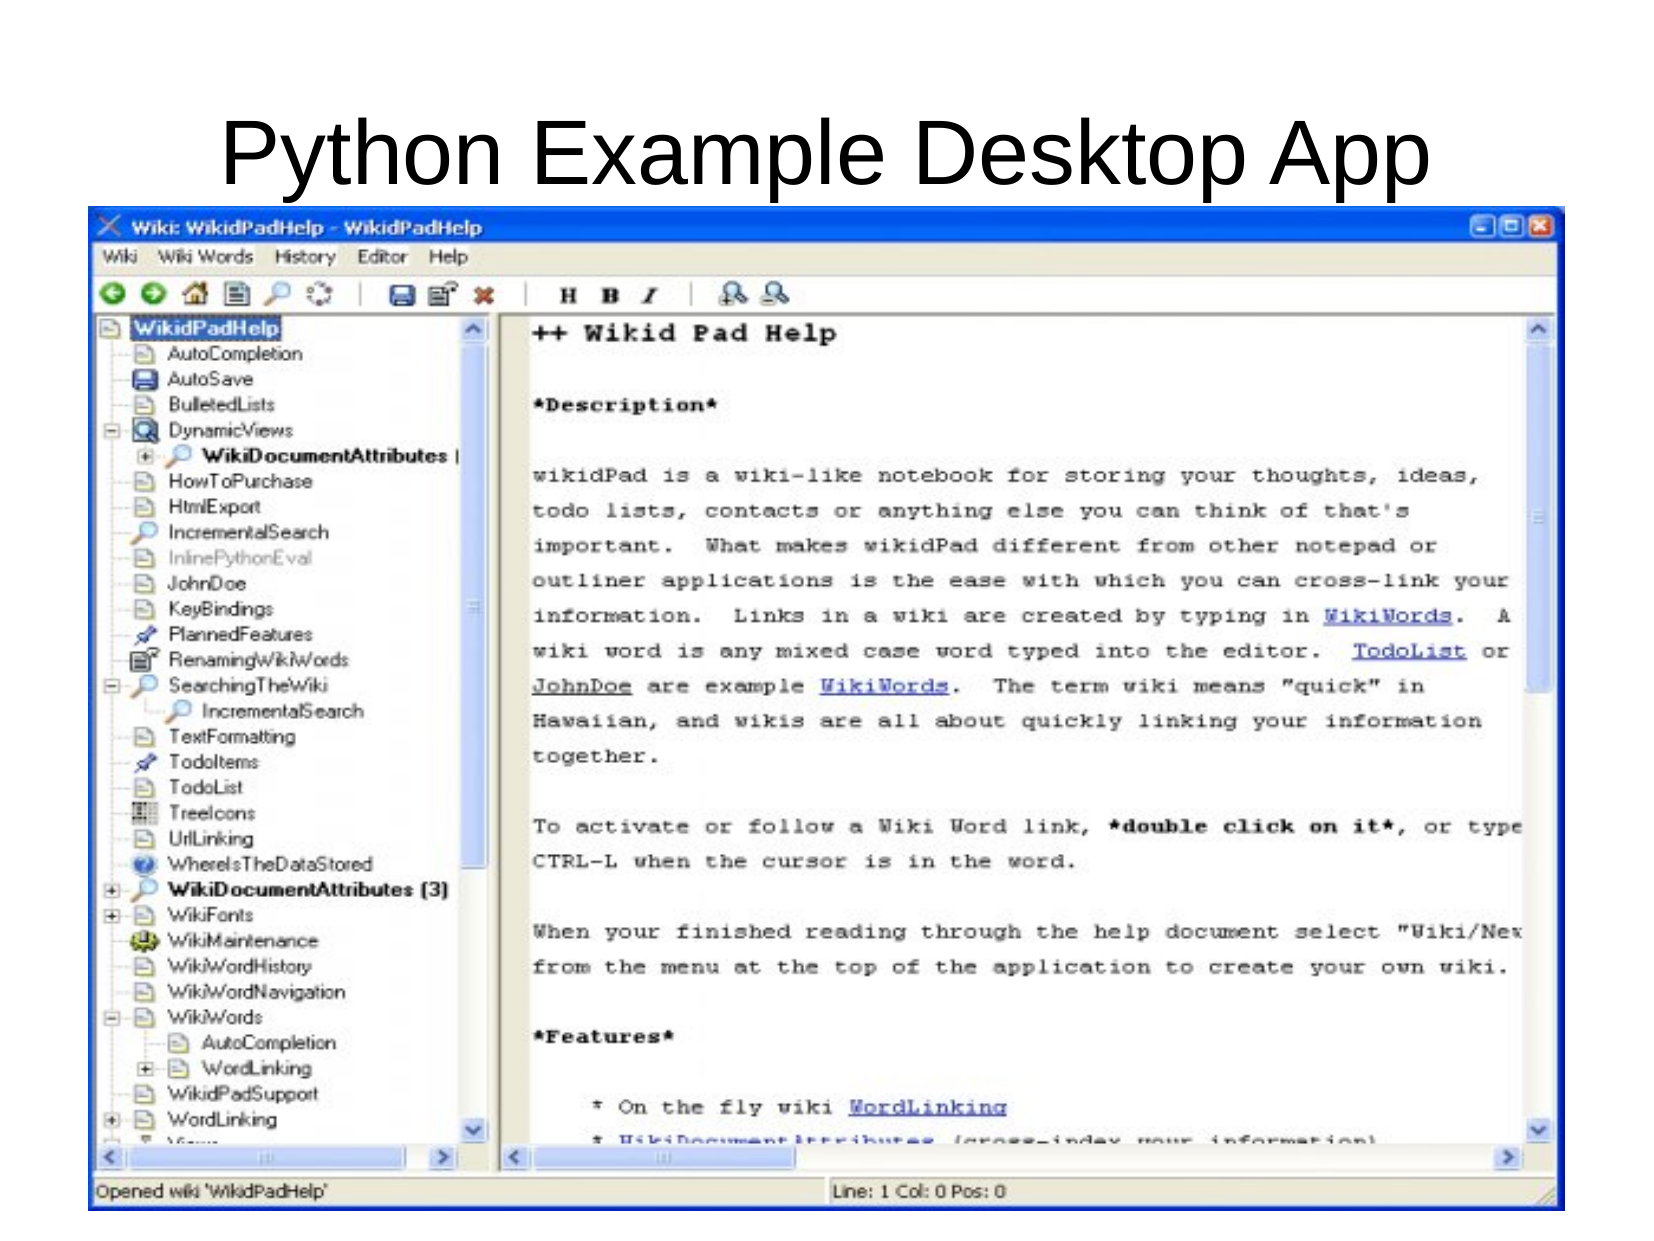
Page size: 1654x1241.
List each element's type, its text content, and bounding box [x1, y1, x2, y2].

title Python Example Desktop App [82, 49, 1571, 257]
picture [88, 206, 1565, 1211]
